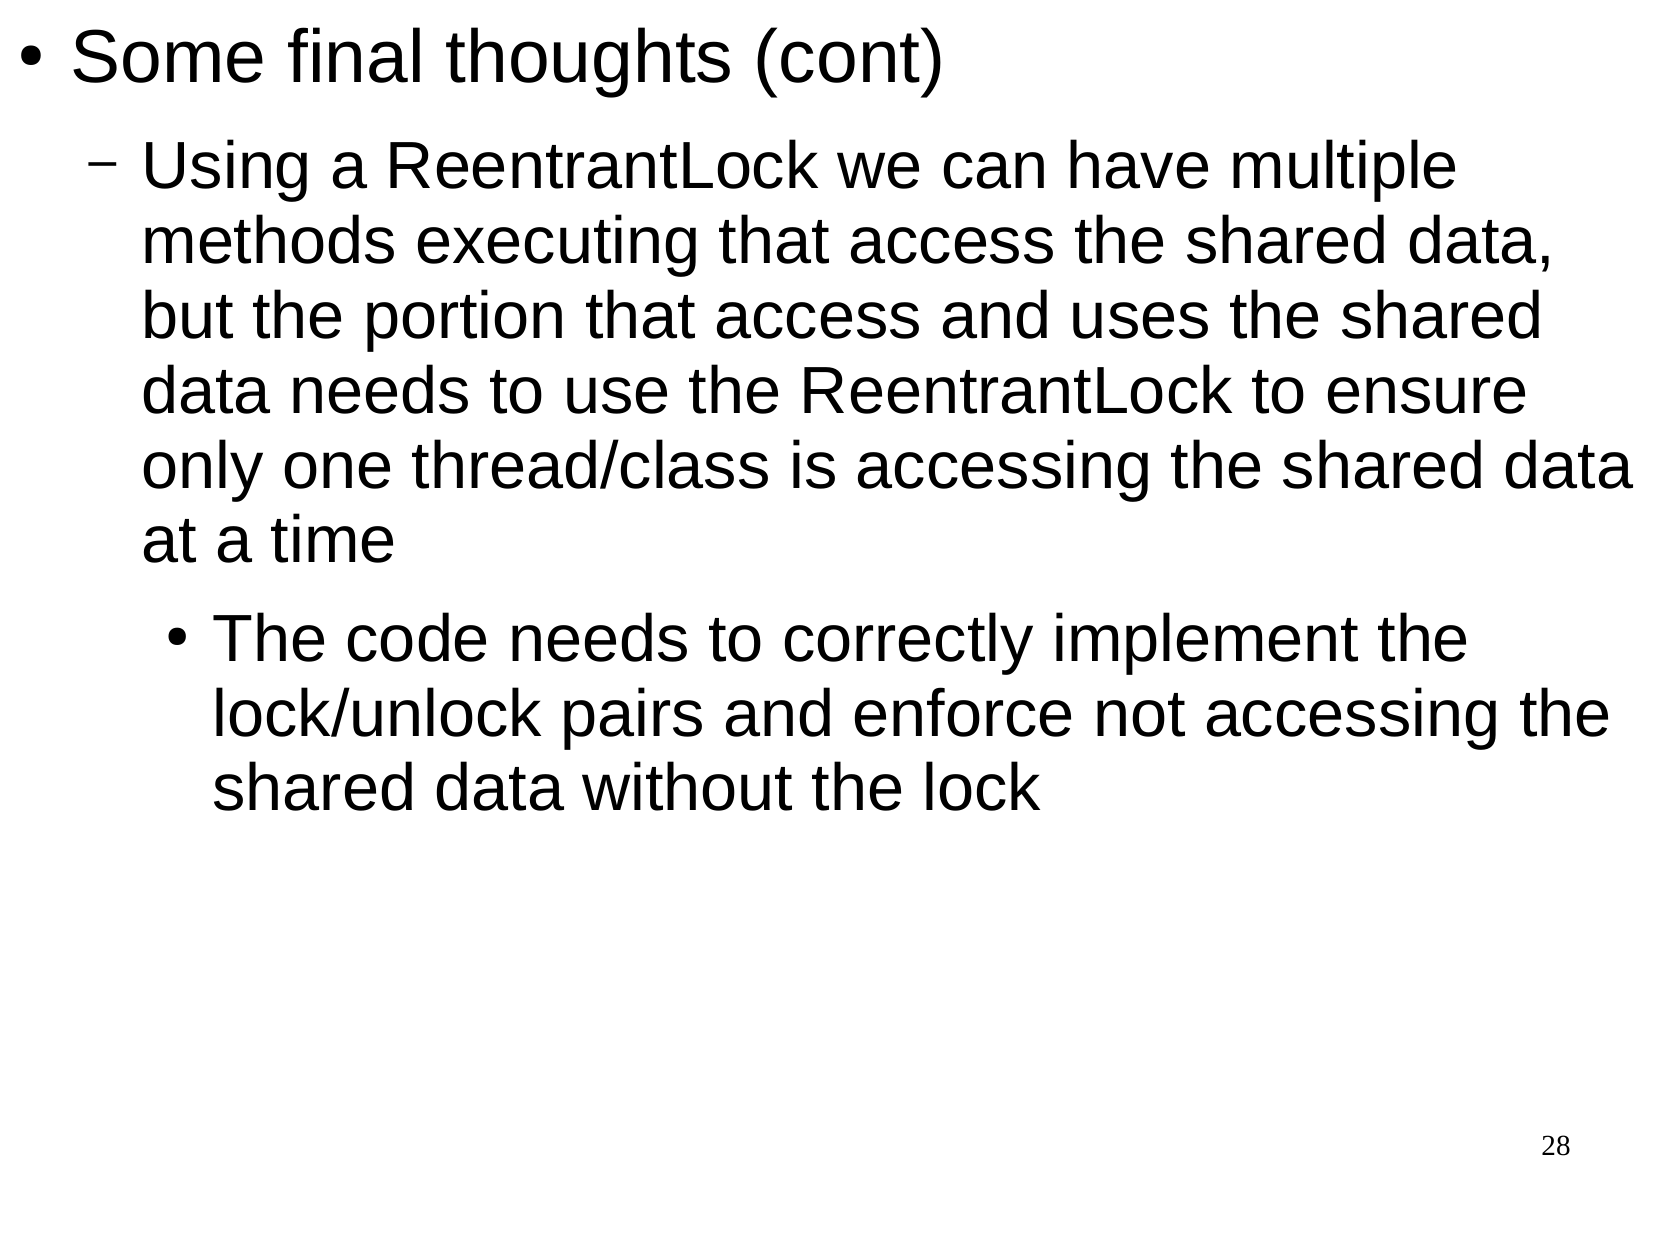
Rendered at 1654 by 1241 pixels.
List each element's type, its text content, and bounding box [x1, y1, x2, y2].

list Some final thoughts (cont) Using a ReentrantLock we can have multiple methods executing that access the shared data, but the portion that access and uses the shared data needs to use the ReentrantLock to ensure only one thread/class is accessing the shared data at a time The code needs to correctly implement the lock/unlock pairs and enforce not accessing the shared data without the lock [0, 15, 1654, 1239]
